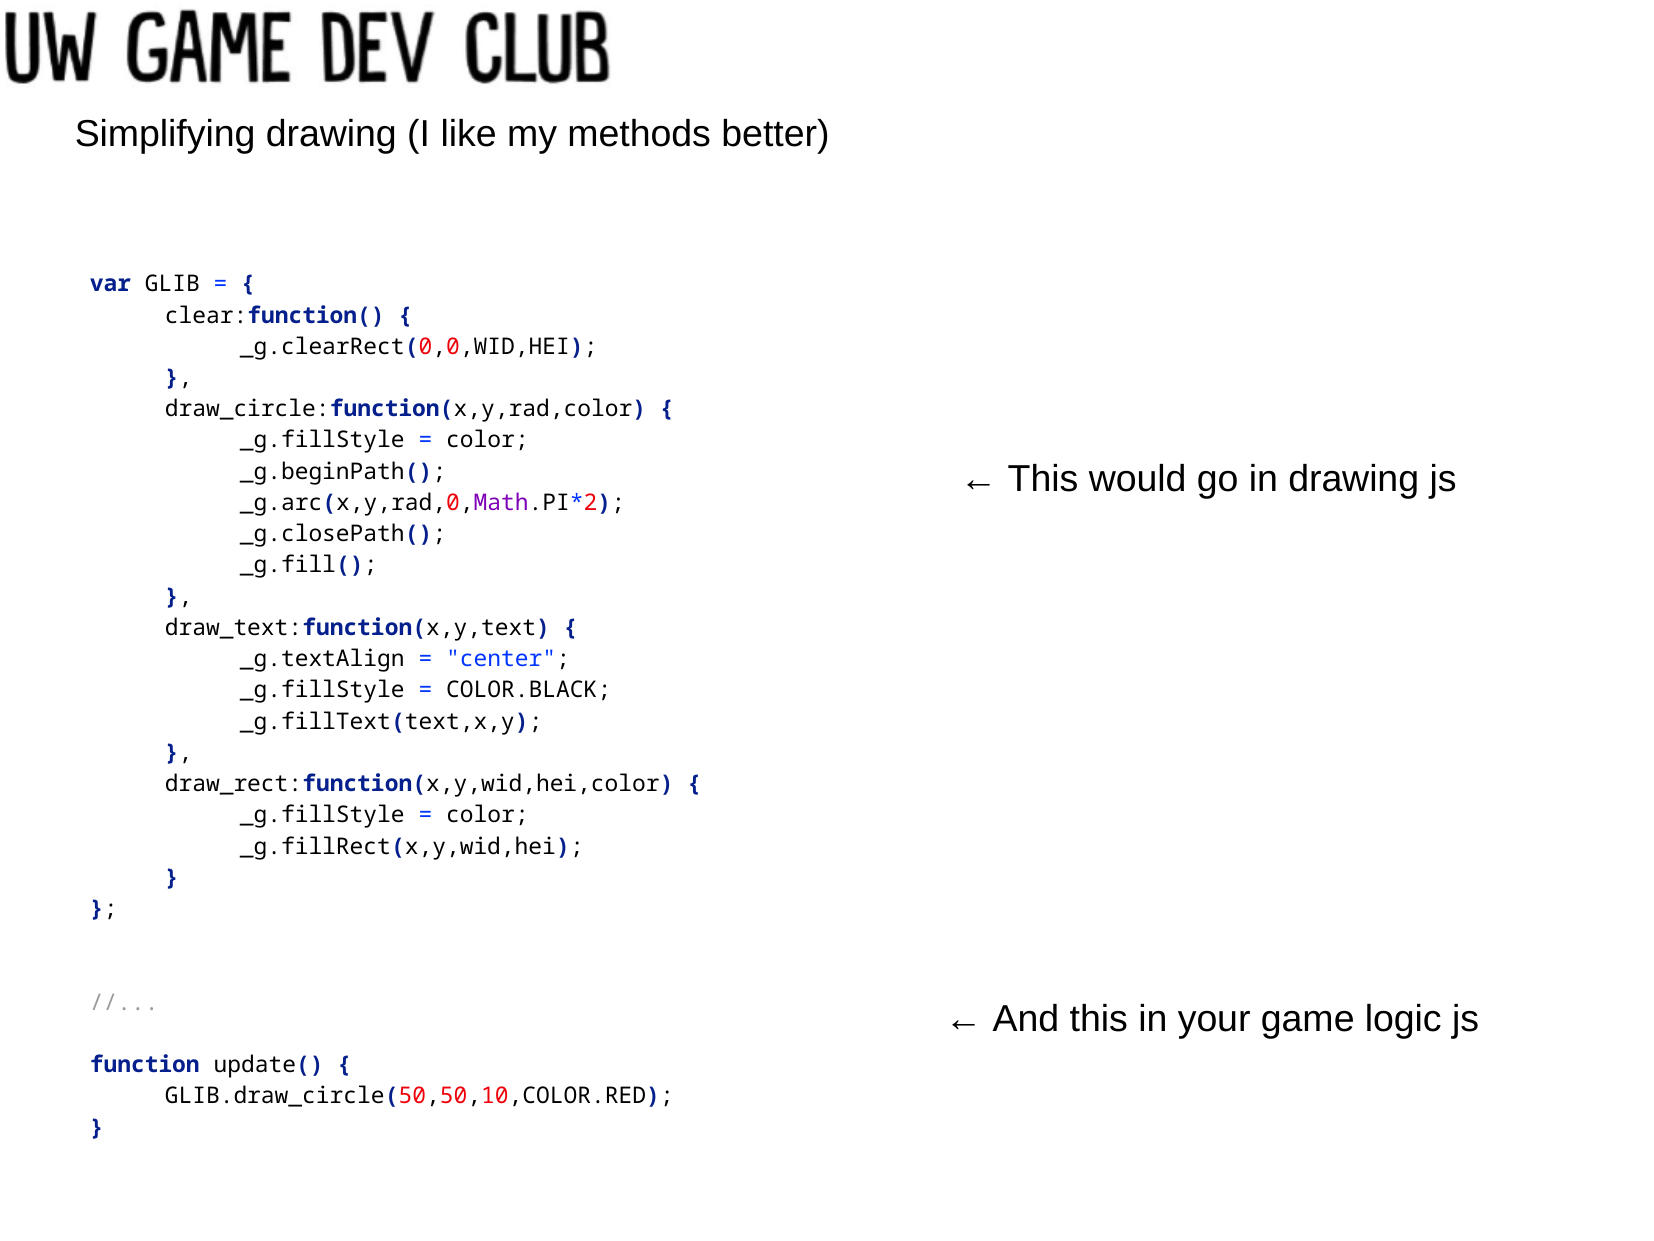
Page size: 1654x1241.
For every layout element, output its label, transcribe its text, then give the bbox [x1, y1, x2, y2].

text_box Simplifying drawing (I like my methods better) [60, 105, 931, 177]
text_box var GLIB = { clear:function() { _g.clearRect(0,0,WID,HEI); }, draw_circle:function(x,y,rad,color) { _g.fillStyle = color; _g.beginPath(); _g.arc(x,y,rad,0,Math.PI*2); _g.closePath(); _g.fill(); }, draw_text:function(x,y,text) { _g.textAlign = "center"; _g.fillStyle = COLOR.BLACK; _g.fillText(text,x,y); }, draw_rect:function(x,y,wid,hei,color) { _g.fillStyle = color; _g.fillRect(x,y,wid,hei); } }; //... function update() { GLIB.draw_circle(50,50,10,COLOR.RED); } [75, 259, 1141, 1081]
text_box ← This would go in drawing js [945, 450, 1486, 507]
picture [1, 0, 617, 90]
text_box ← And this in your game logic js [930, 990, 1531, 1047]
